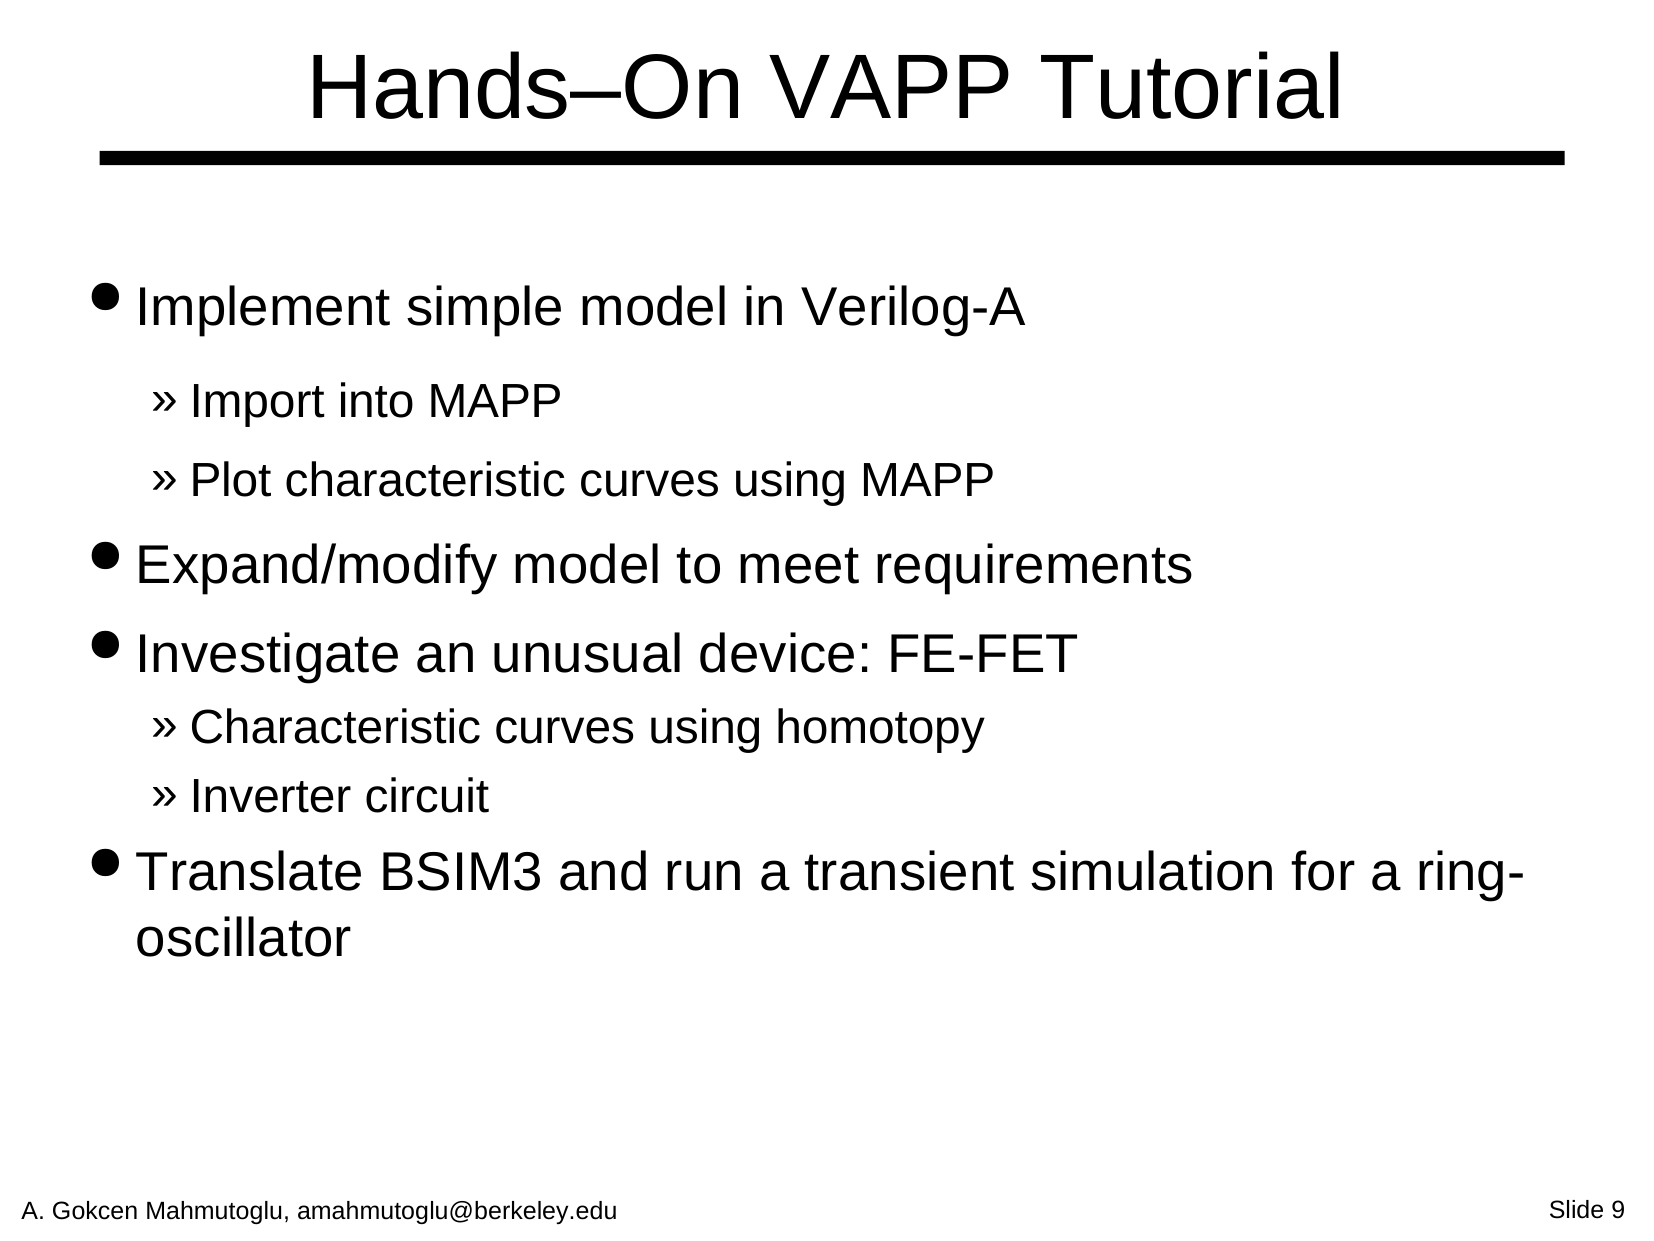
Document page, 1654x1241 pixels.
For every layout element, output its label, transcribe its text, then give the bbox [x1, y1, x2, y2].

list Implement simple model in Verilog-A Import into MAPP Plot characteristic curves using MAPP Expand/modify model to meet requirements Investigate an unusual device: FE-FET Characteristic curves using homotopy Inverter circuit Translate BSIM3 and run a transient simulation for a ring-oscillator [75, 263, 1578, 983]
title Hands–On VAPP Tutorial [75, 26, 1578, 137]
